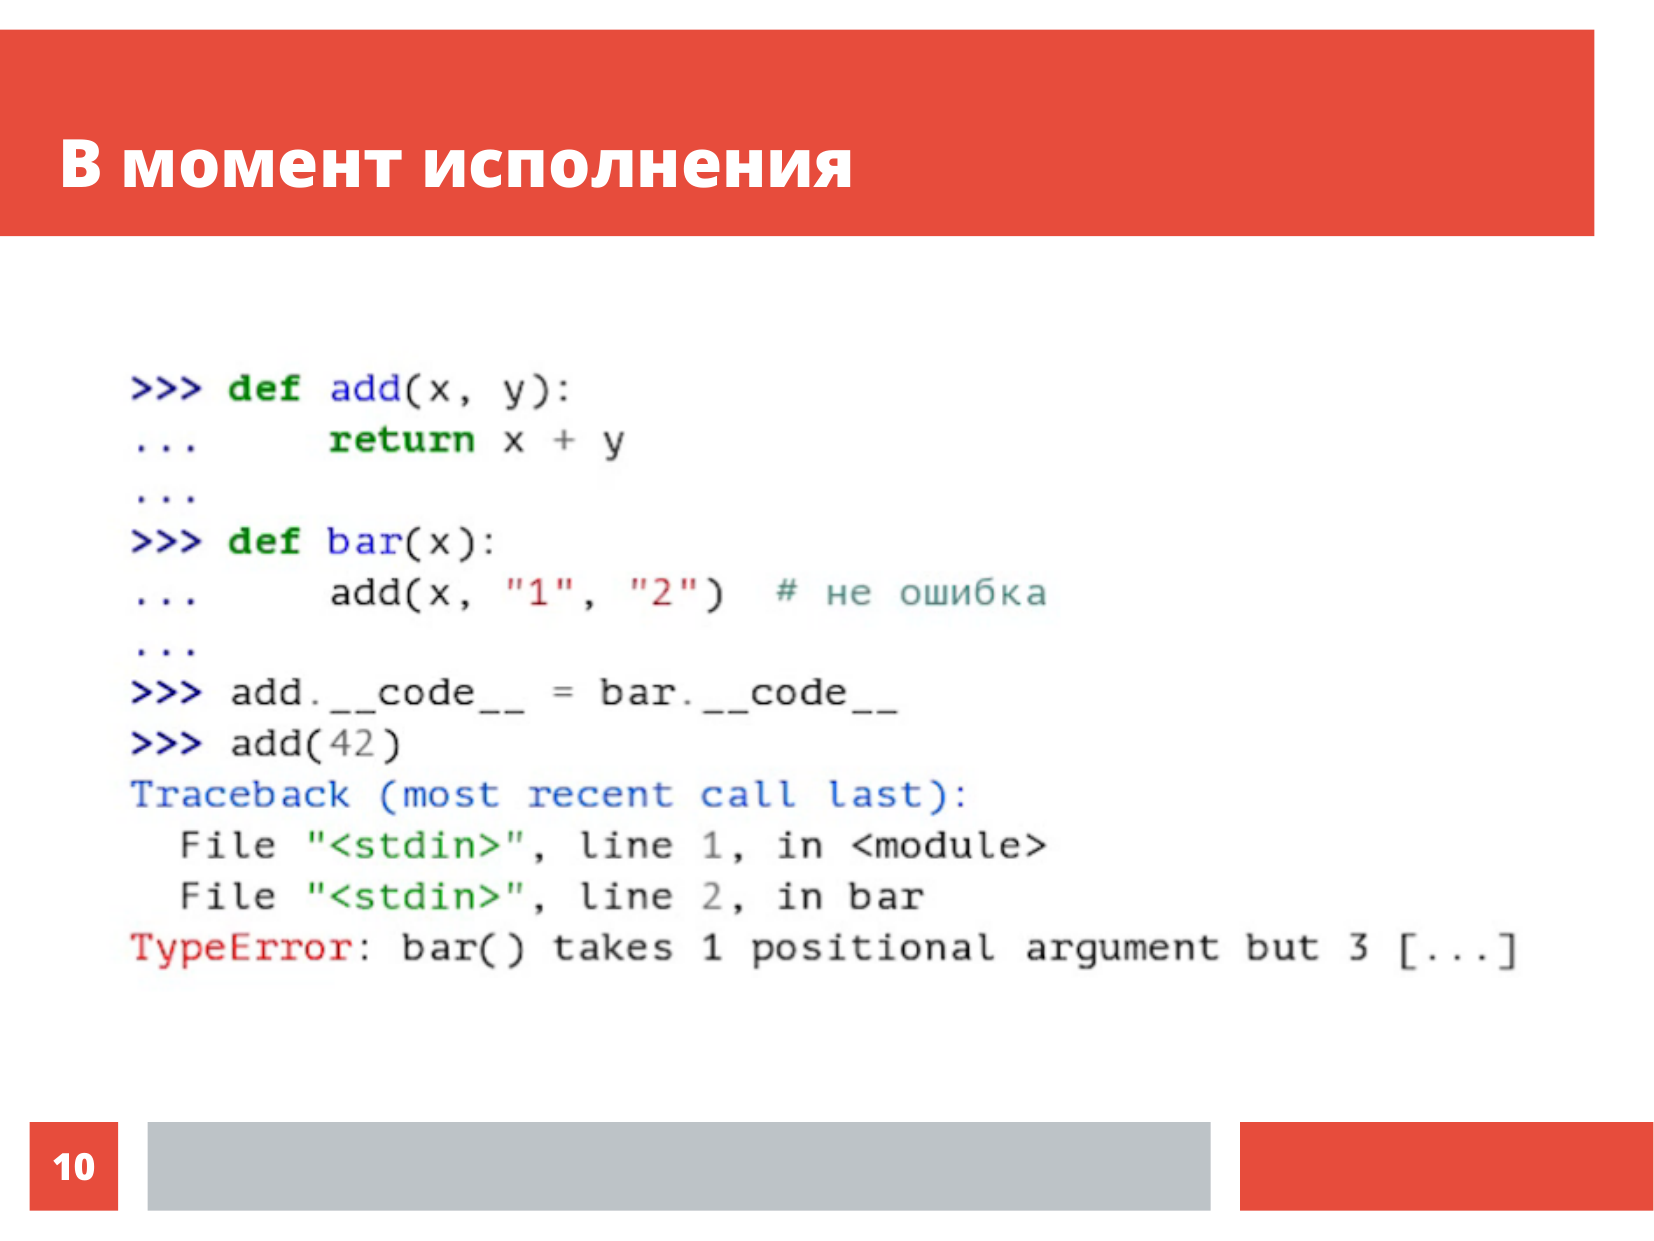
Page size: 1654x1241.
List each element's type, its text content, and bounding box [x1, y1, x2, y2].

picture [60, 314, 1566, 1069]
title В момент исполнения [59, 59, 1595, 207]
